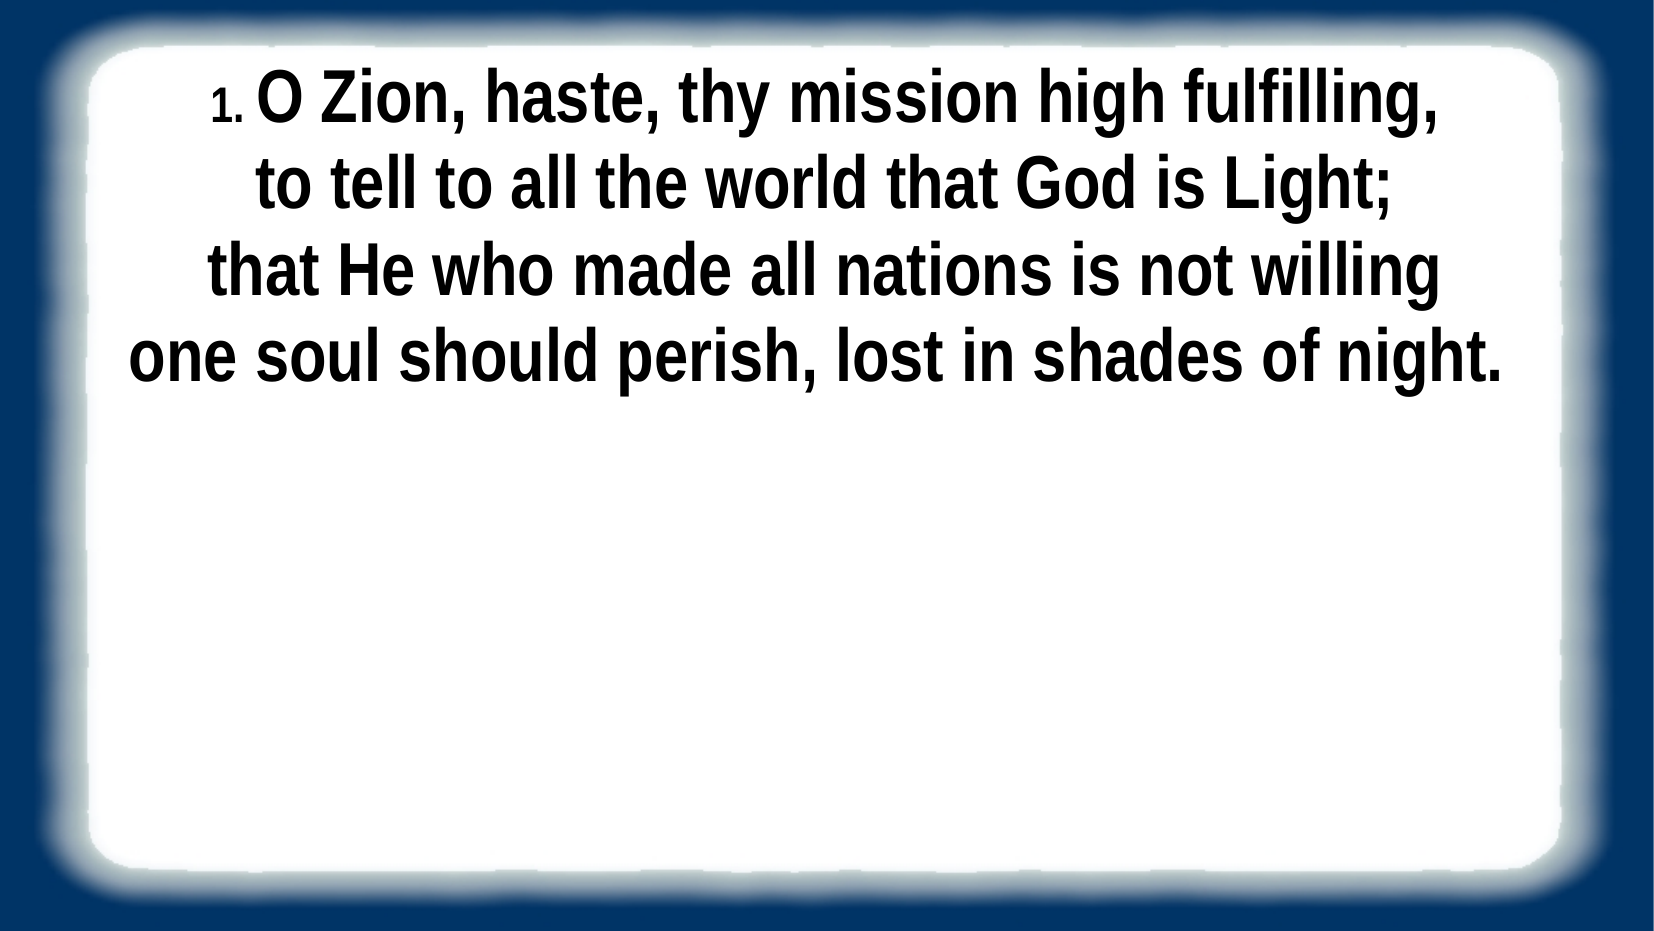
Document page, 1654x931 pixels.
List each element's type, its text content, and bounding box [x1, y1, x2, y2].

text_box 1. O Zion, haste, thy mission high fulfilling, to tell to all the world that God is Light; that He who made all nations is not willing one soul should perish, lost in shades of night. [105, 45, 1546, 405]
picture [0, 0, 1654, 931]
